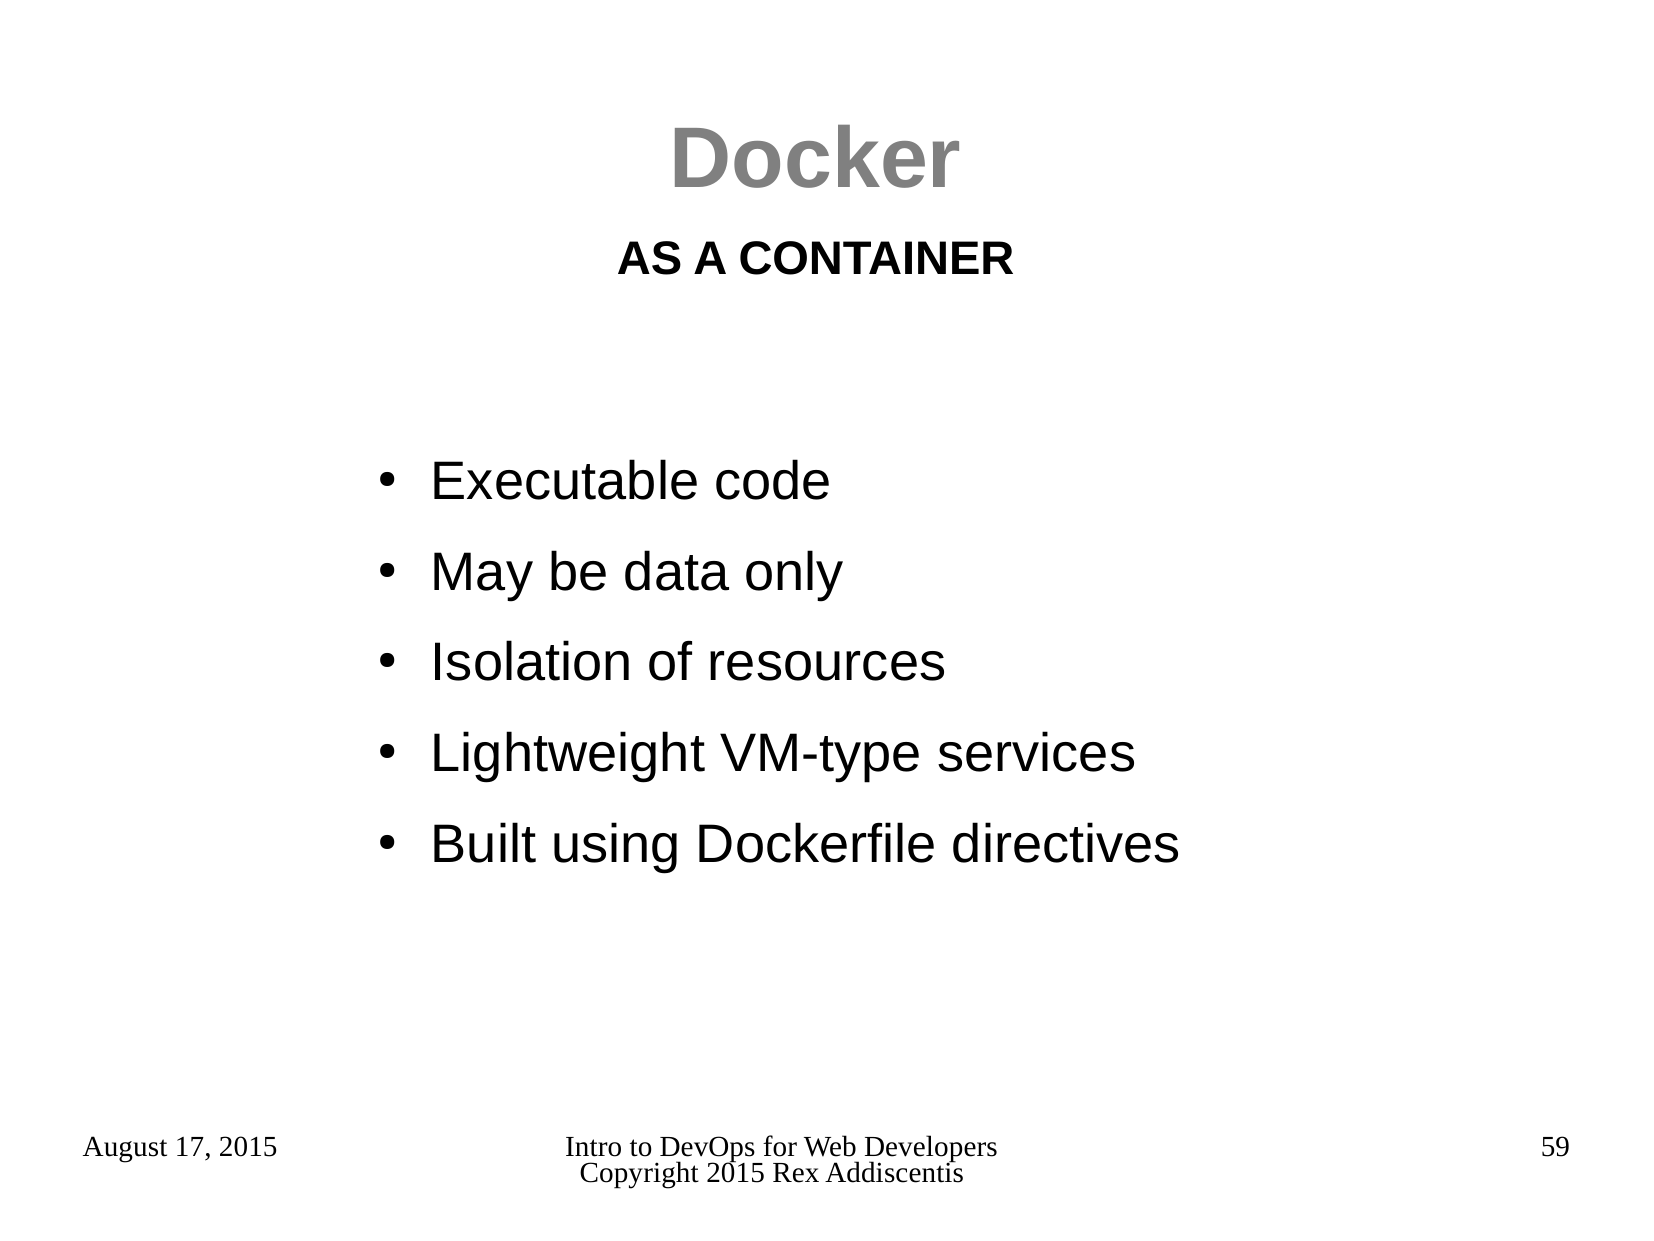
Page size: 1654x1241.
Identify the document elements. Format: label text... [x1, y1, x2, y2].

list Executable code May be data only Isolation of resources Lightweight VM-type services Built using Dockerfile directives [360, 420, 1261, 931]
list Docker AS A CONTAINER [71, 95, 1560, 286]
